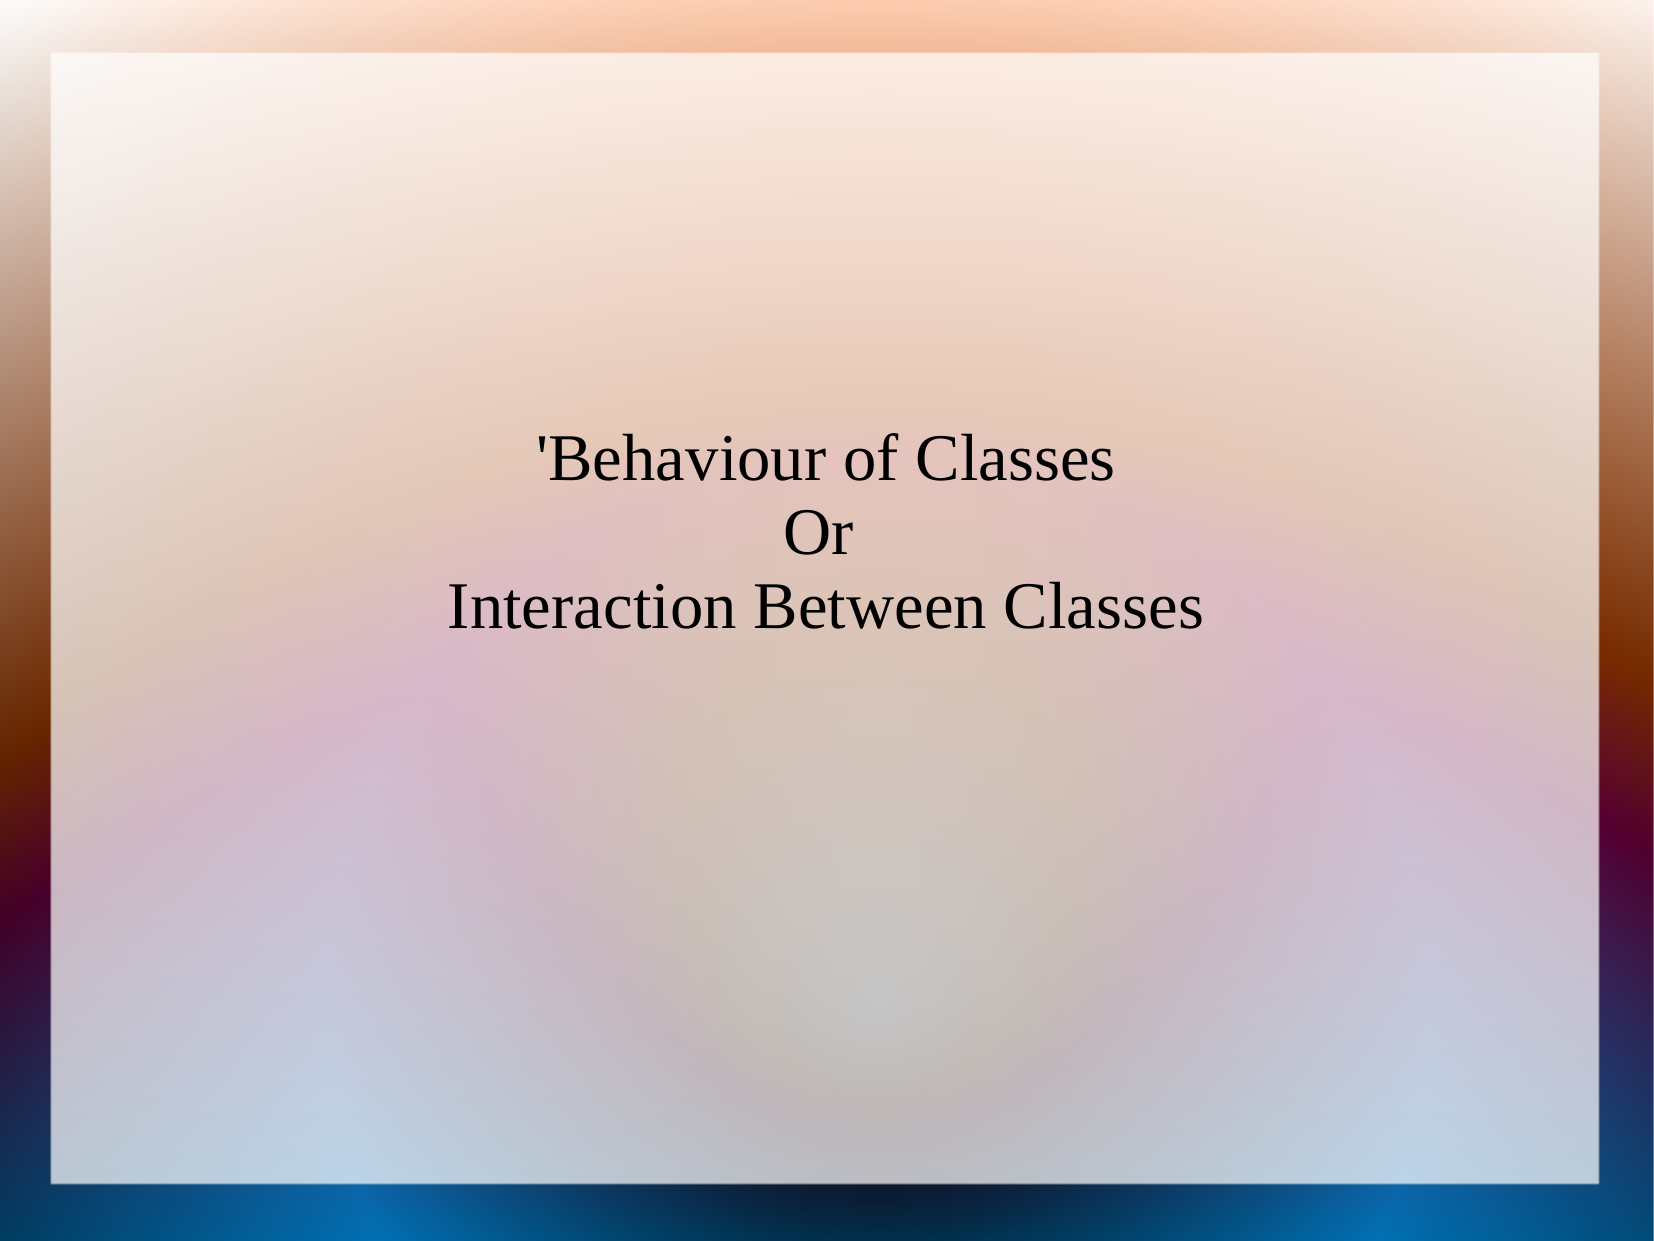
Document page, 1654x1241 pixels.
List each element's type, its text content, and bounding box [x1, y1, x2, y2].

subtitle 'Behaviour of Classes Or Interaction Between Classes [82, 55, 1571, 1010]
picture [0, 0, 1654, 1241]
